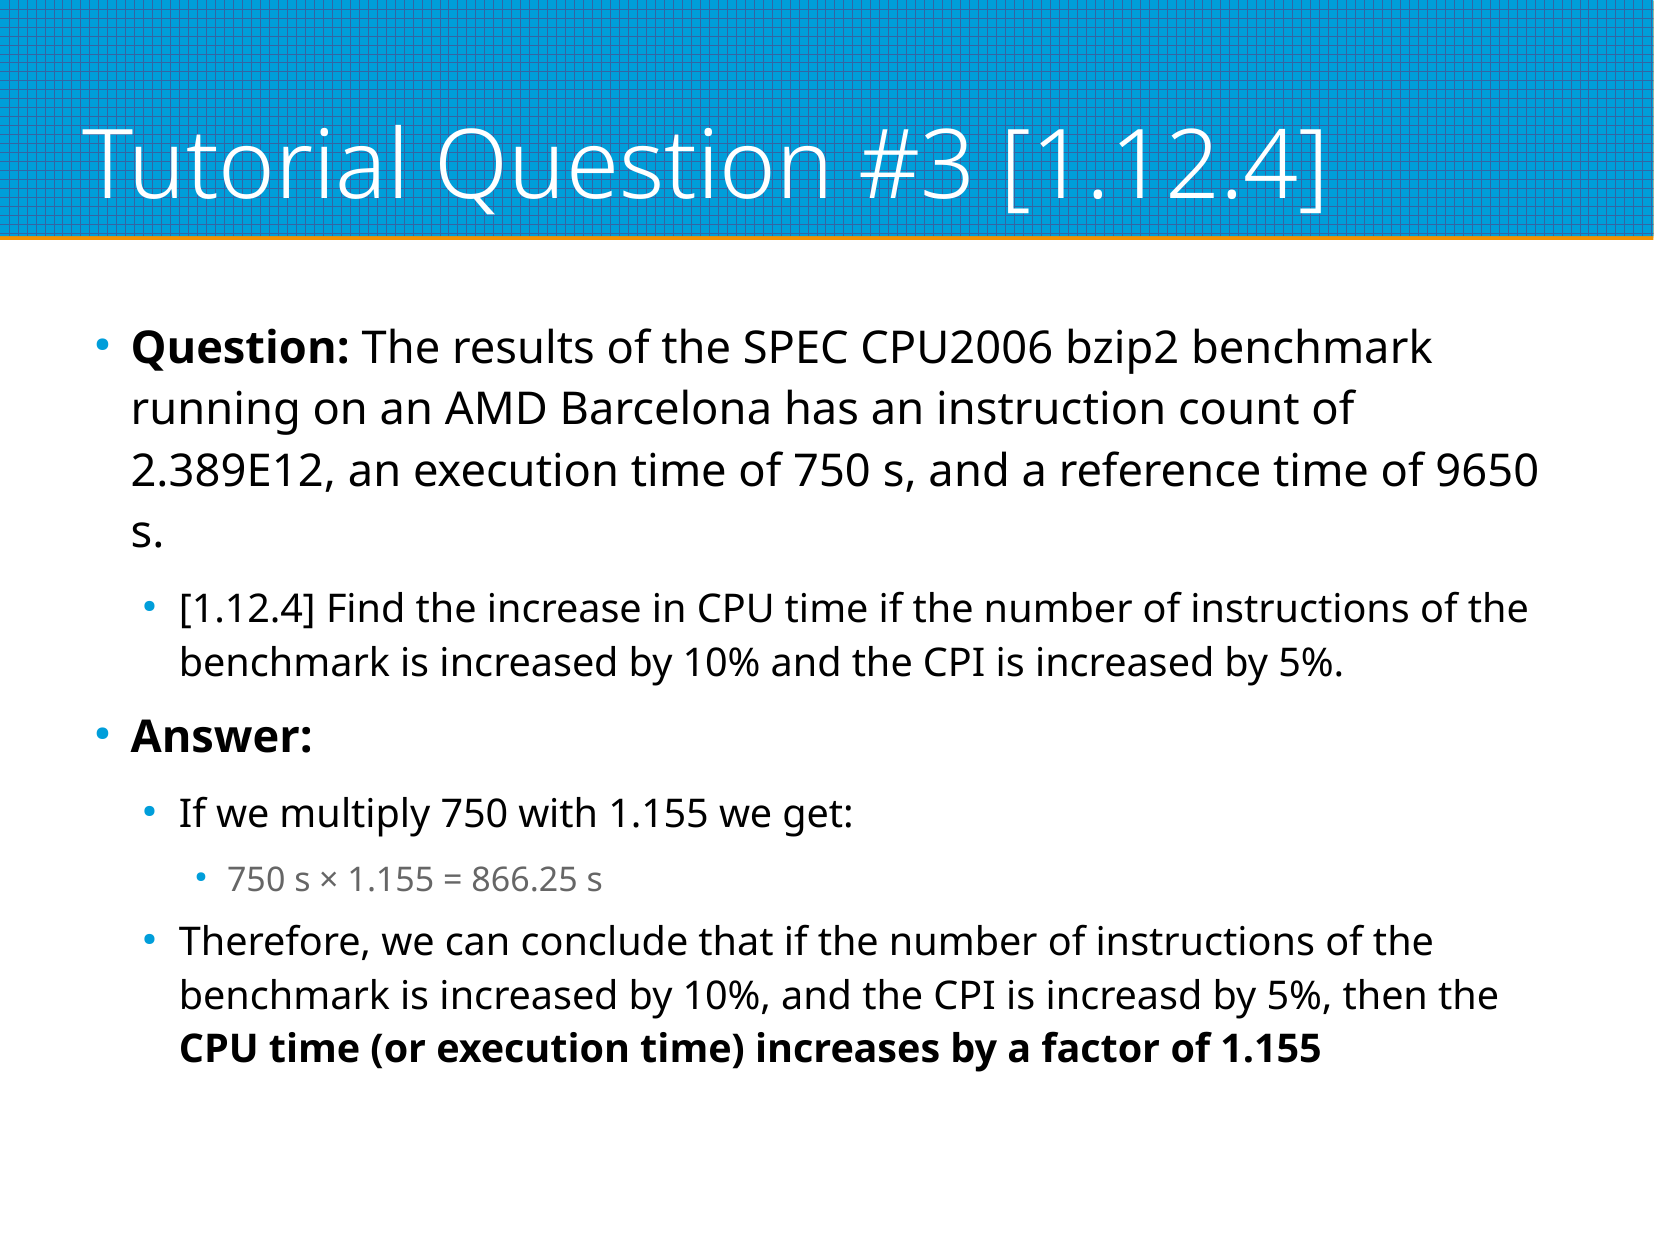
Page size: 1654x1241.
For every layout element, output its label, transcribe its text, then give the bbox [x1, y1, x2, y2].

list Question: The results of the SPEC CPU2006 bzip2 benchmark running on an AMD Barcelona has an instruction count of 2.389E12, an execution time of 750 s, and a reference time of 9650 s. [1.12.4] Find the increase in CPU time if the number of instructions of the benchmark is increased by 10% and the CPI is increased by 5%. Answer: If we multiply 750 with 1.155 we get: 750 s × 1.155 = 866.25 s Therefore, we can conclude that if the number of instructions of the benchmark is increased by 10%, and the CPI is increasd by 5%, then the CPU time (or execution time) increases by a factor of 1.155 [82, 314, 1563, 1081]
title Tutorial Question #3 [1.12.4] [82, 19, 1571, 227]
